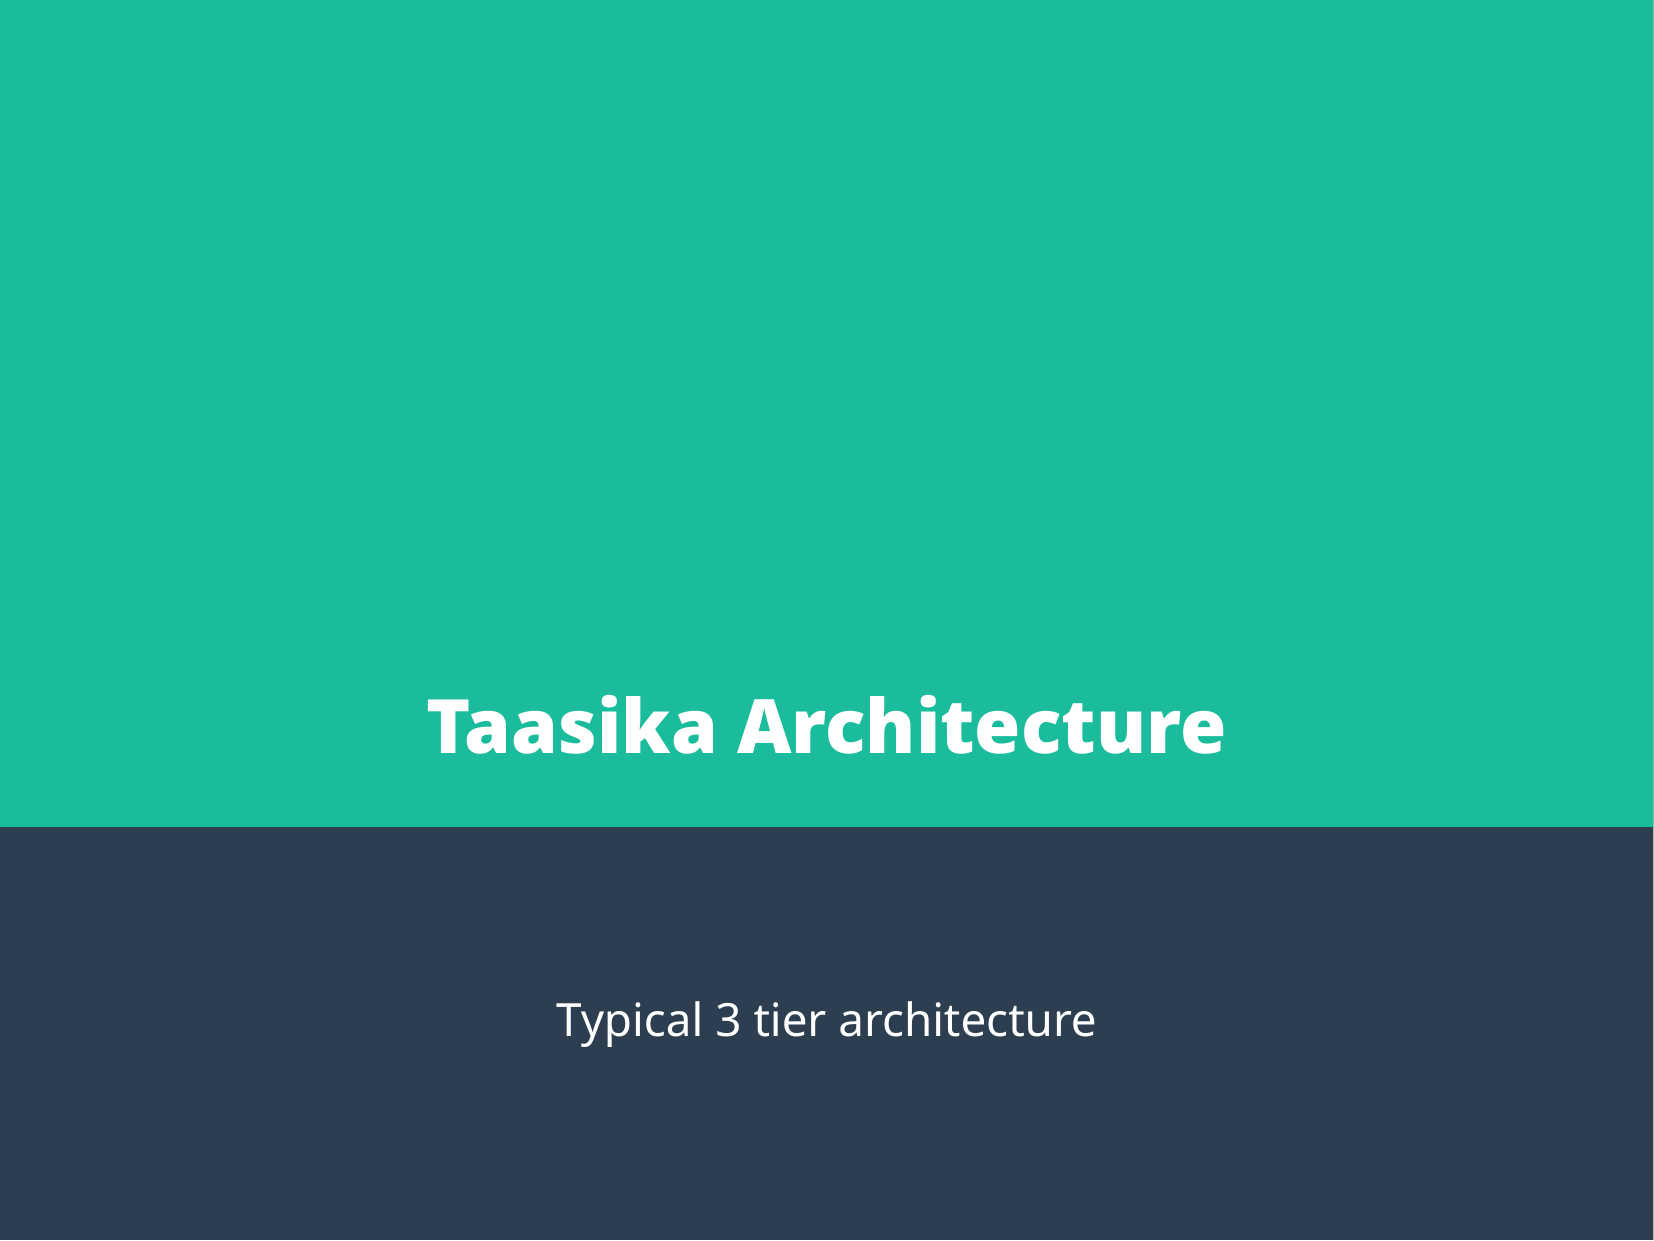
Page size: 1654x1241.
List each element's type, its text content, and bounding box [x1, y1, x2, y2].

subtitle Typical 3 tier architecture [59, 856, 1595, 1182]
title Taasika Architecture [59, 620, 1595, 778]
